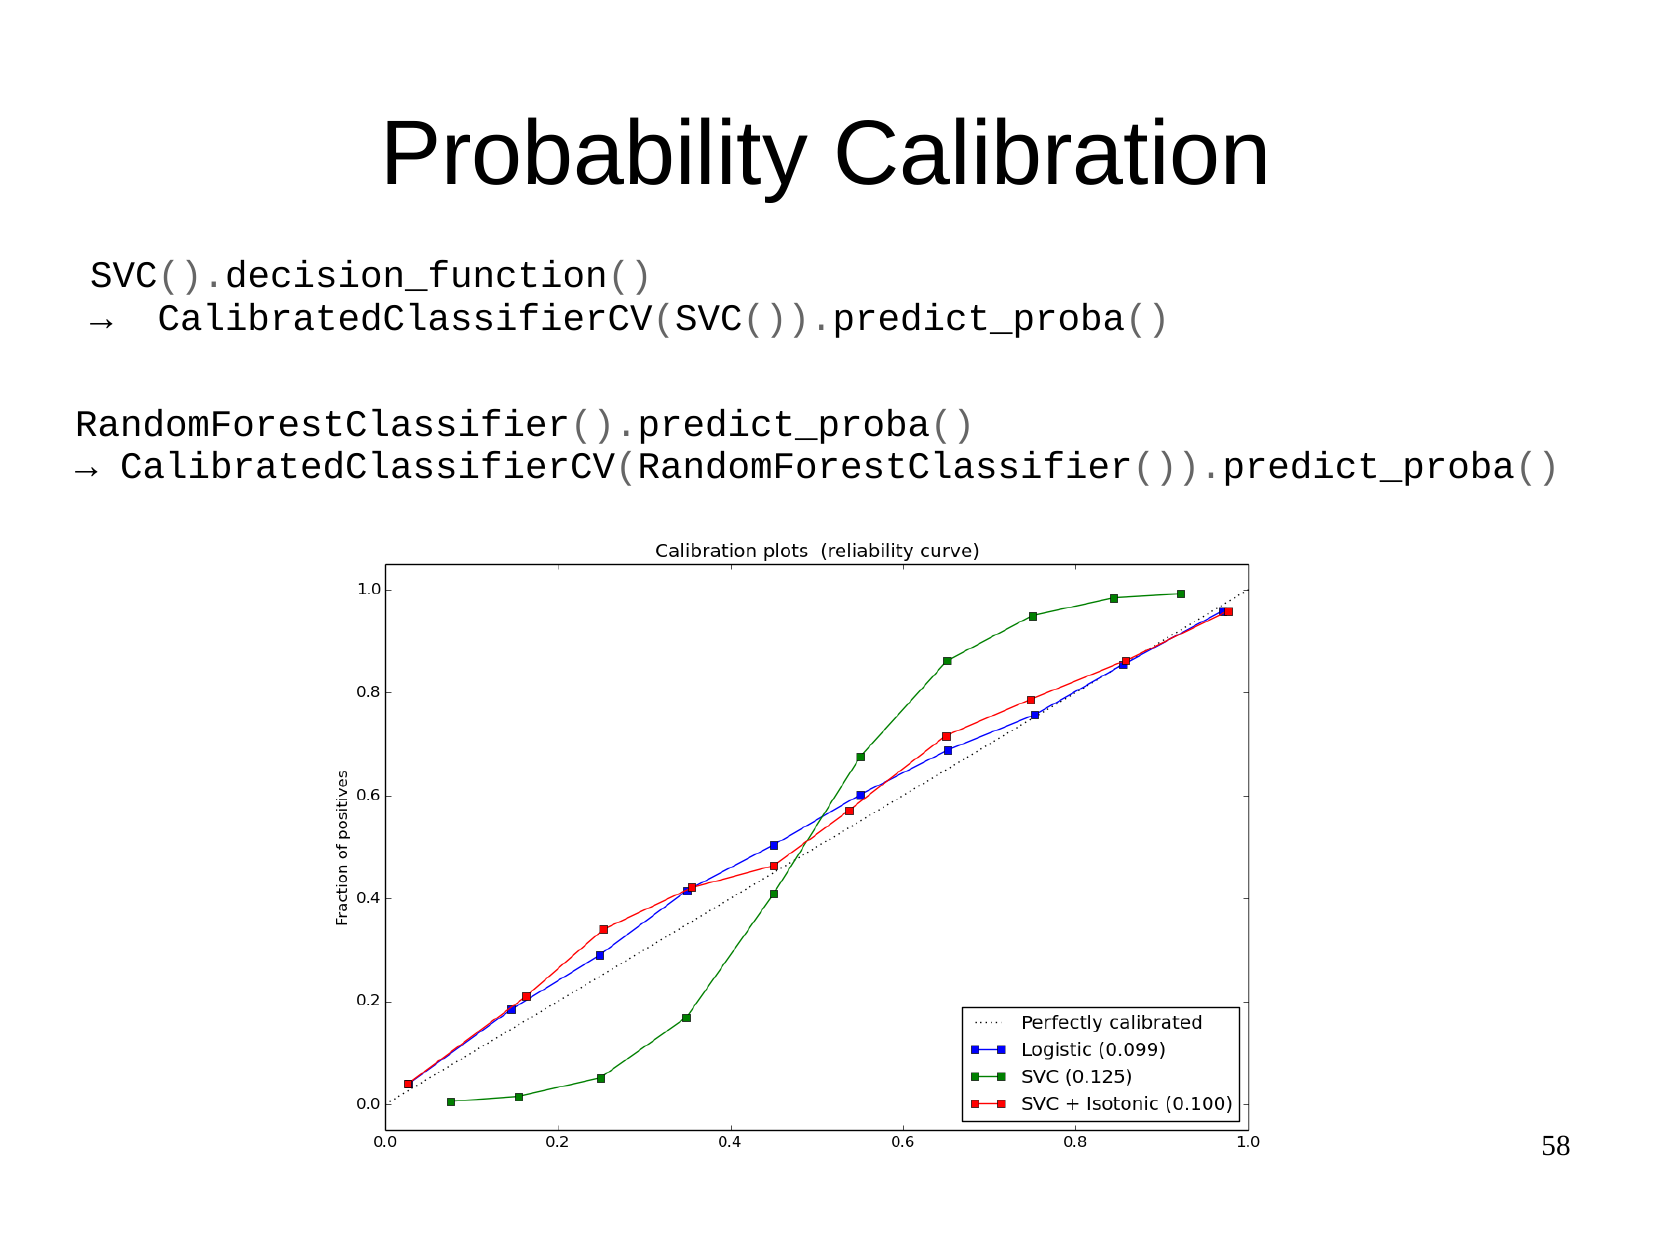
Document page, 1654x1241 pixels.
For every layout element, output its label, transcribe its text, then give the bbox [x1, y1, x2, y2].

text_box SVC().decision_function() → CalibratedClassifierCV(SVC()).predict_proba() [90, 256, 1486, 343]
title Probability Calibration [82, 49, 1571, 257]
picture [315, 539, 1276, 1155]
text_box RandomForestClassifier().predict_proba() → CalibratedClassifierCV(RandomForestClassifier()).predict_proba() [75, 405, 1606, 491]
